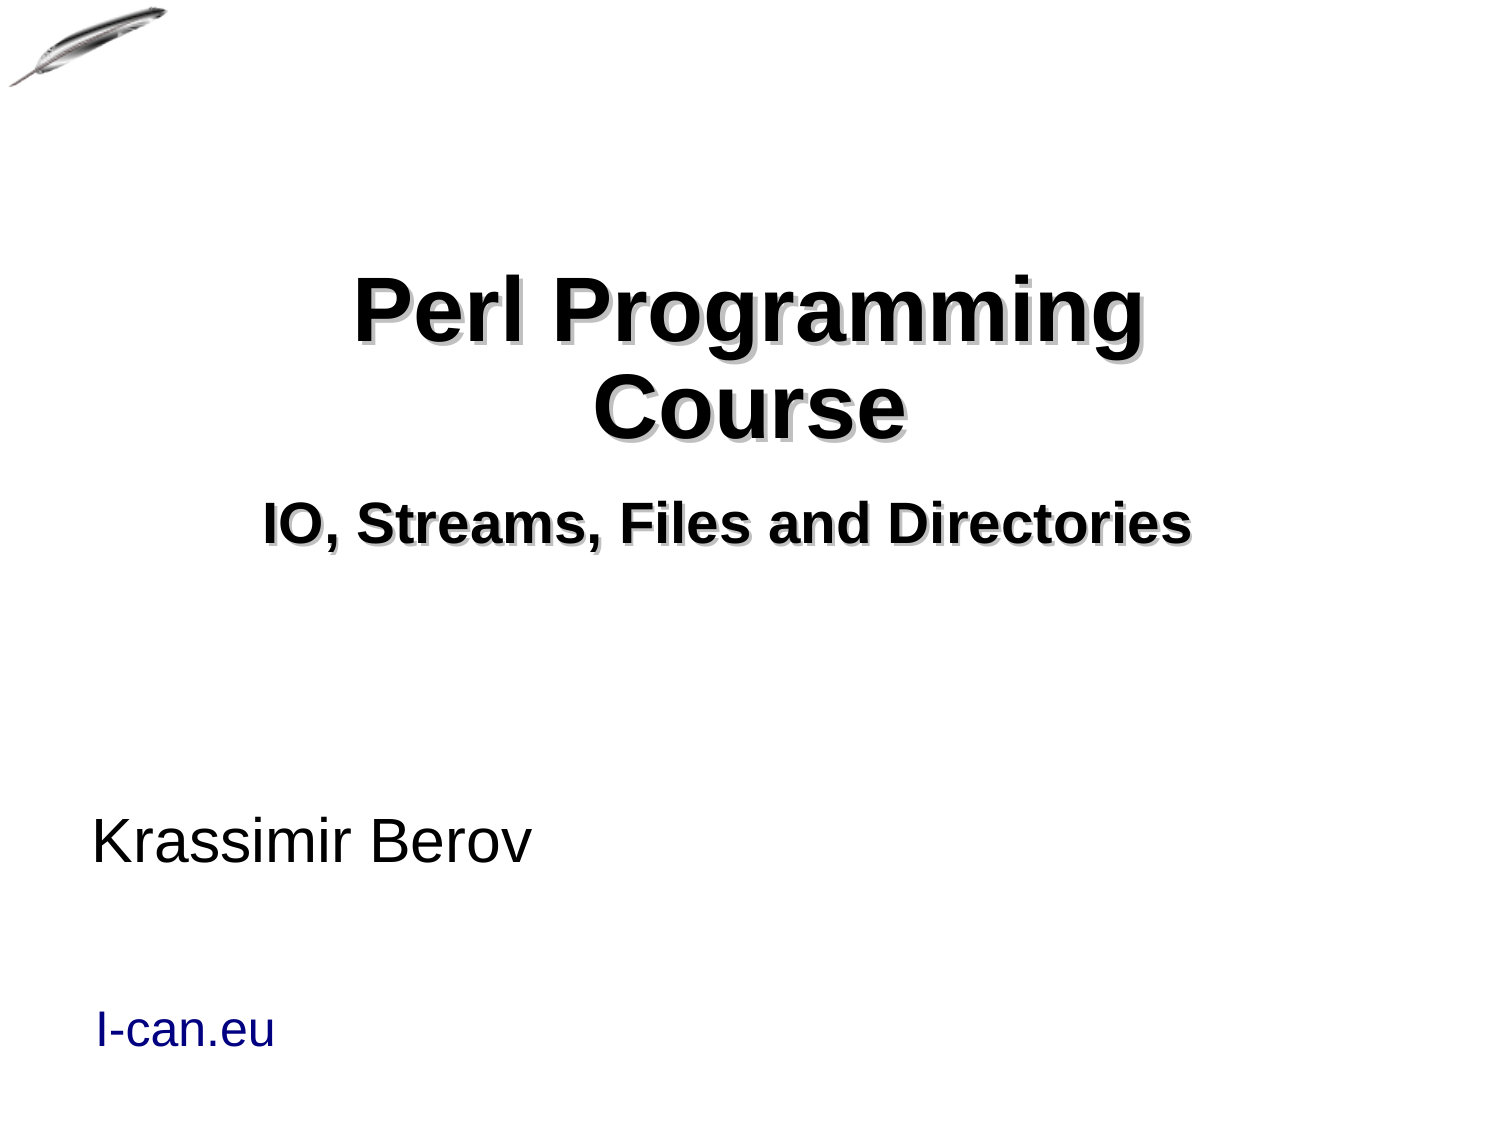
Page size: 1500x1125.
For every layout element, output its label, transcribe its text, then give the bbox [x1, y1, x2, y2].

title Perl Programming Course [277, 249, 1223, 459]
text_box IO, Streams, Files and Directories [248, 481, 1252, 562]
text_box Krassimir Berov [77, 798, 642, 888]
picture [5, 5, 173, 89]
text_box I-can.eu [80, 991, 291, 1065]
